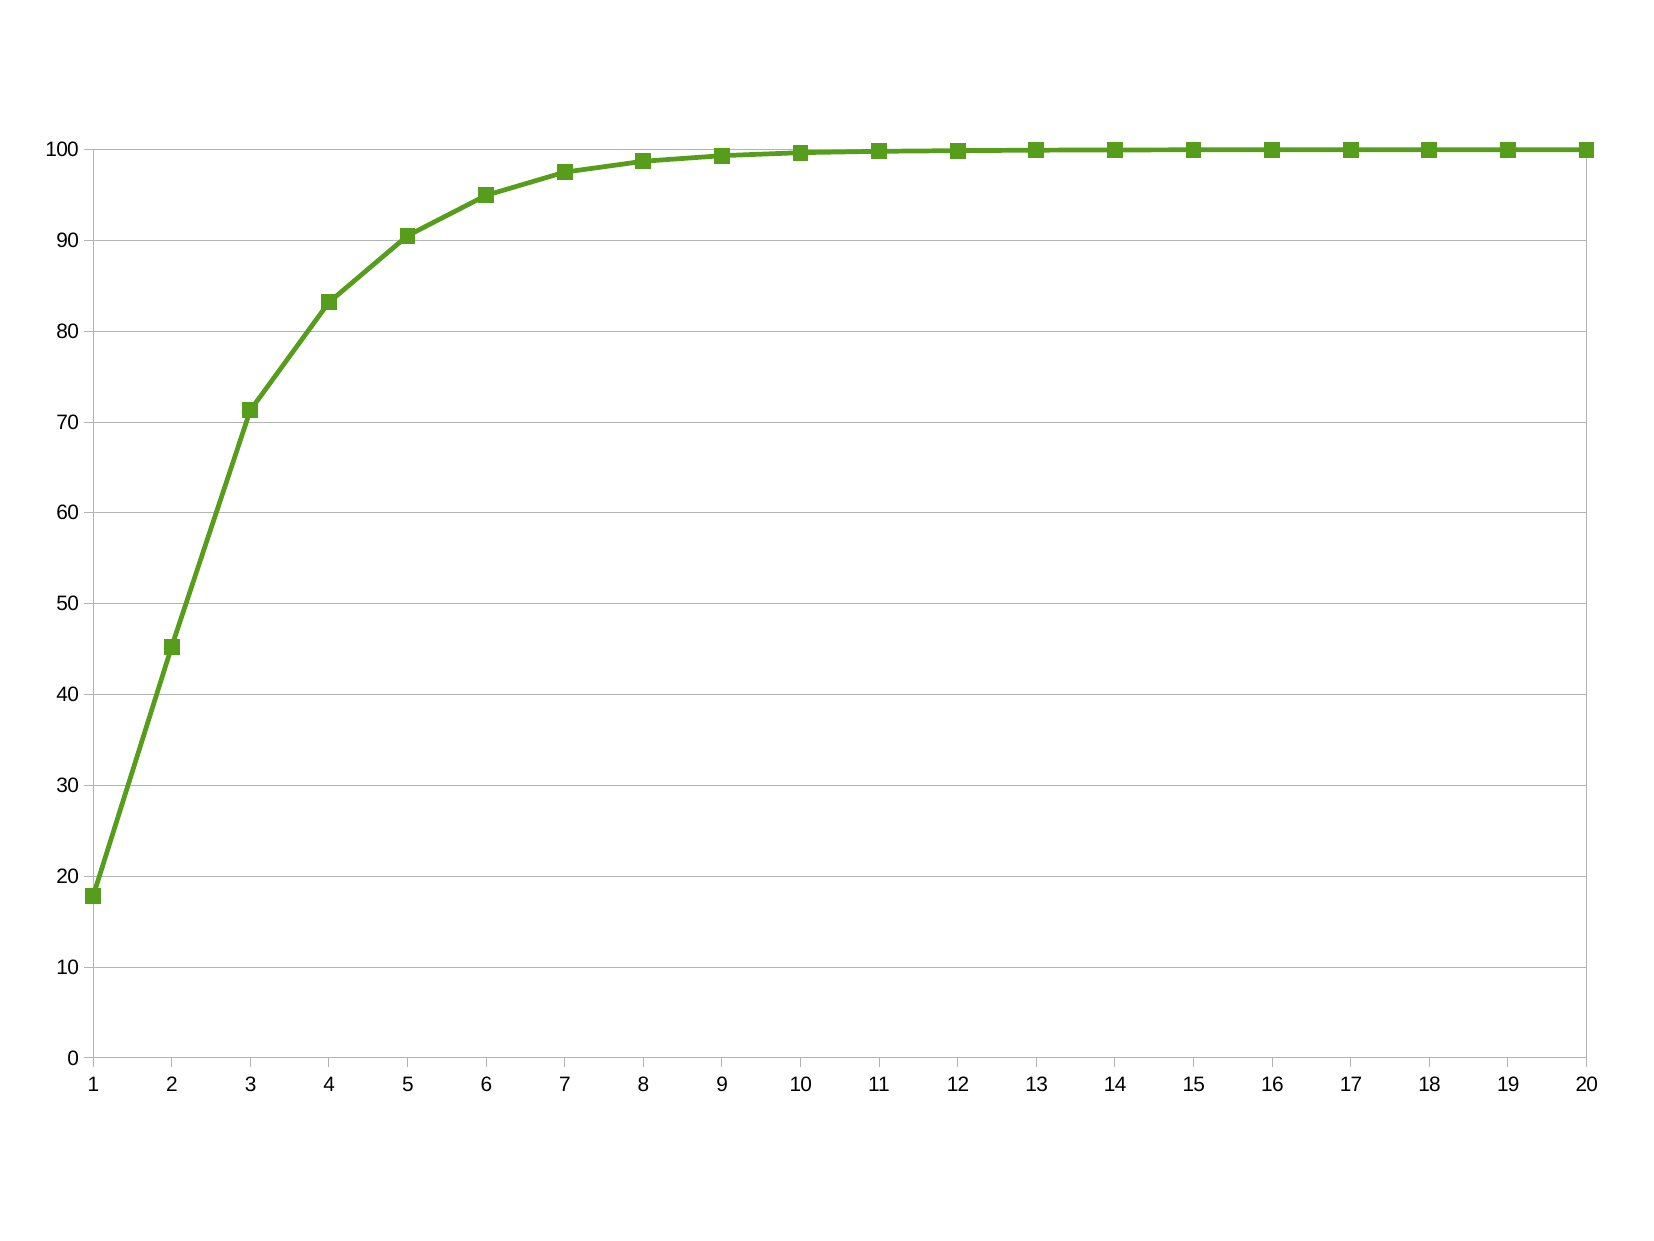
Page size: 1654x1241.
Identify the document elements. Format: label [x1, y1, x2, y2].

chart [13, 118, 1630, 1117]
